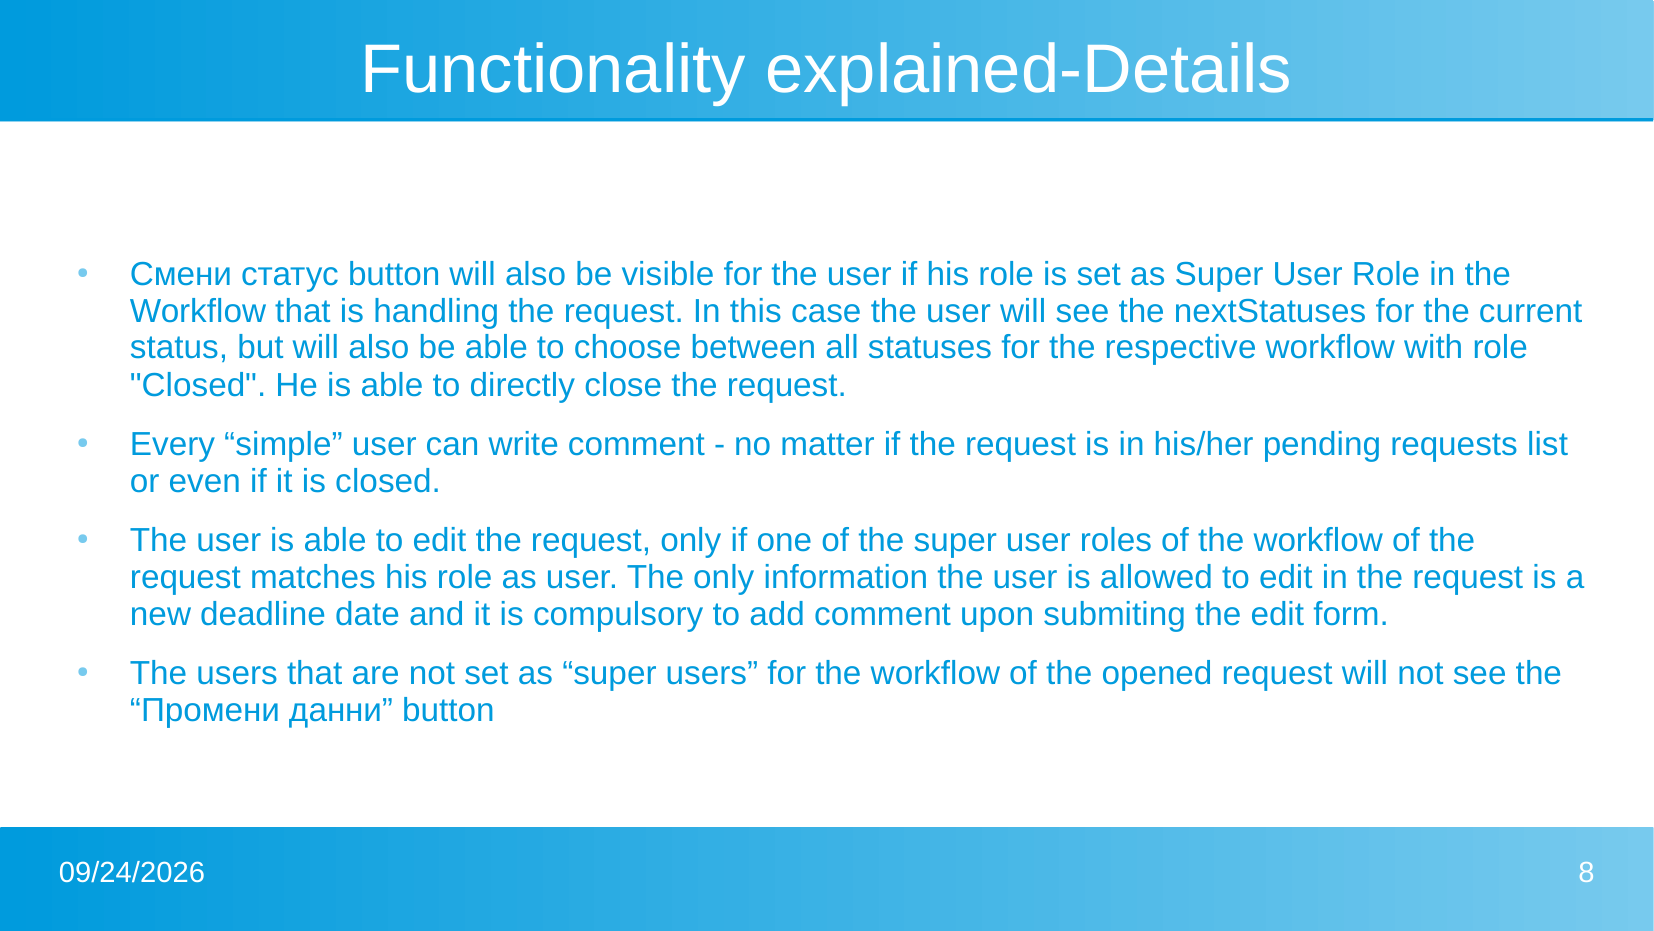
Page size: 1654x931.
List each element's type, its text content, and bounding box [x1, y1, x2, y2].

list Смени статус button will also be visible for the user if his role is set as Super User Role in the Workflow that is handling the request. In this case the user will see the nextStatuses for the current status, but will also be able to choose between all statuses for the respective workflow with role "Closed". He is able to directly close the request. Every “simple” user can write comment - no matter if the request is in his/her pending requests list or even if it is closed. The user is able to edit the request, only if one of the super user roles of the workflow of the request matches his role as user. The only information the user is allowed to edit in the request is a new deadline date and it is compulsory to add comment upon submiting the edit form. The users that are not set as “super users” for the workflow of the opened request will not see the “Промени данни” button [59, 177, 1595, 768]
title Functionality explained-Details [59, 29, 1595, 108]
